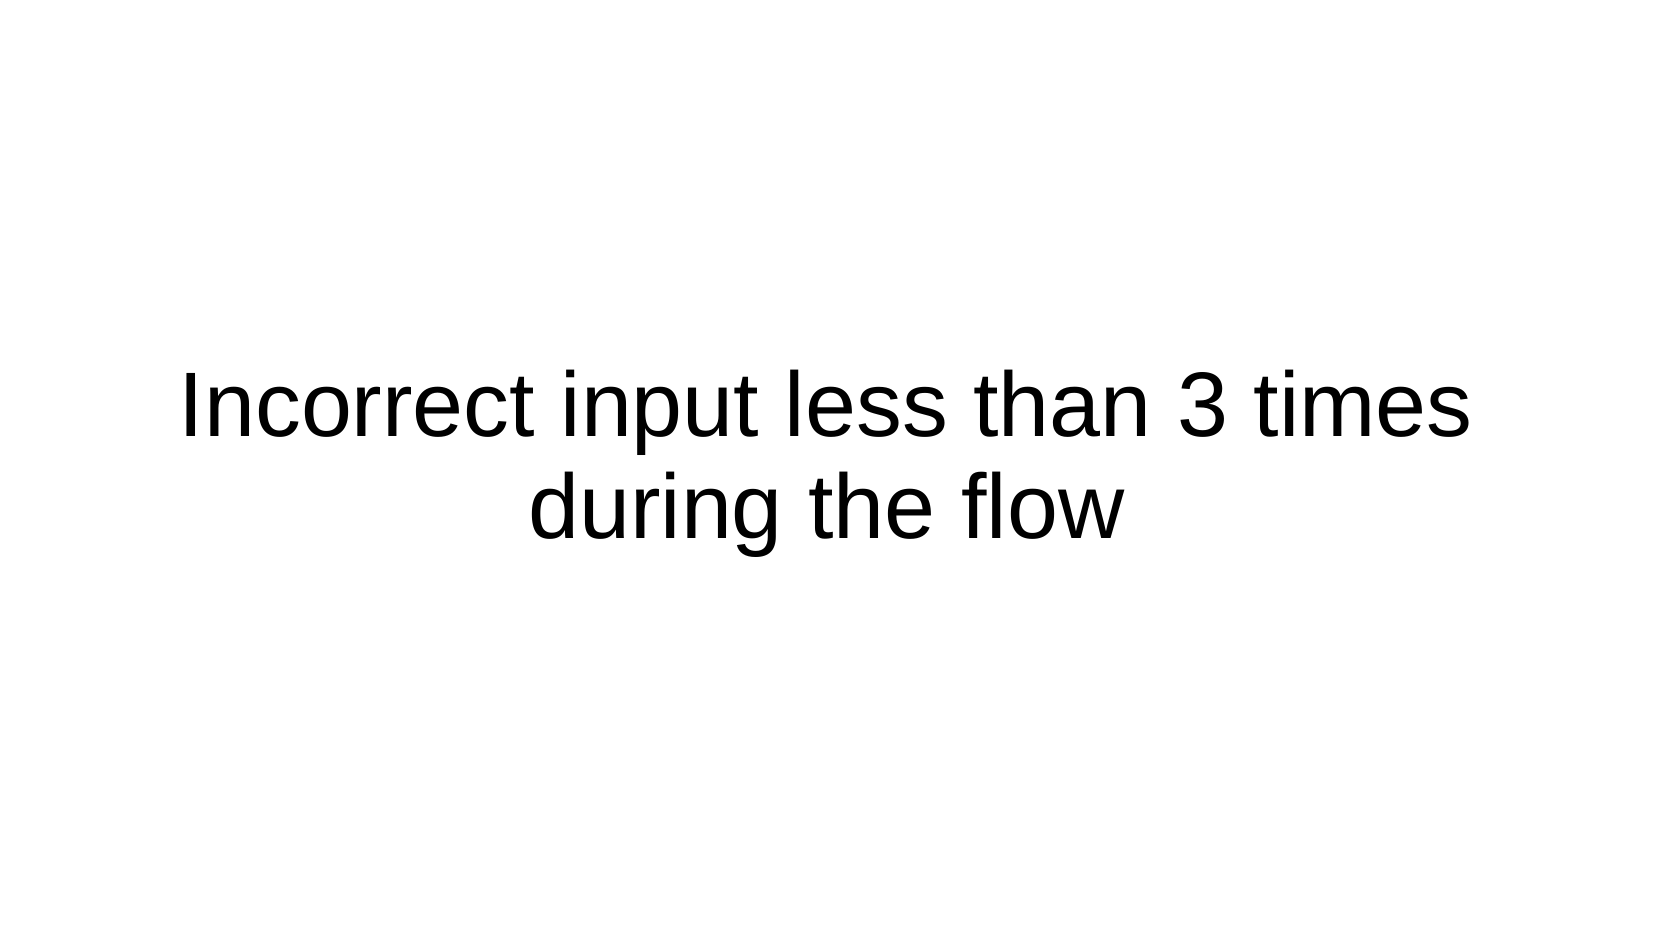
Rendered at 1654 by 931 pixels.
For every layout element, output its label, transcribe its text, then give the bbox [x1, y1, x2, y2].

title Incorrect input less than 3 times during the flow [82, 37, 1571, 875]
